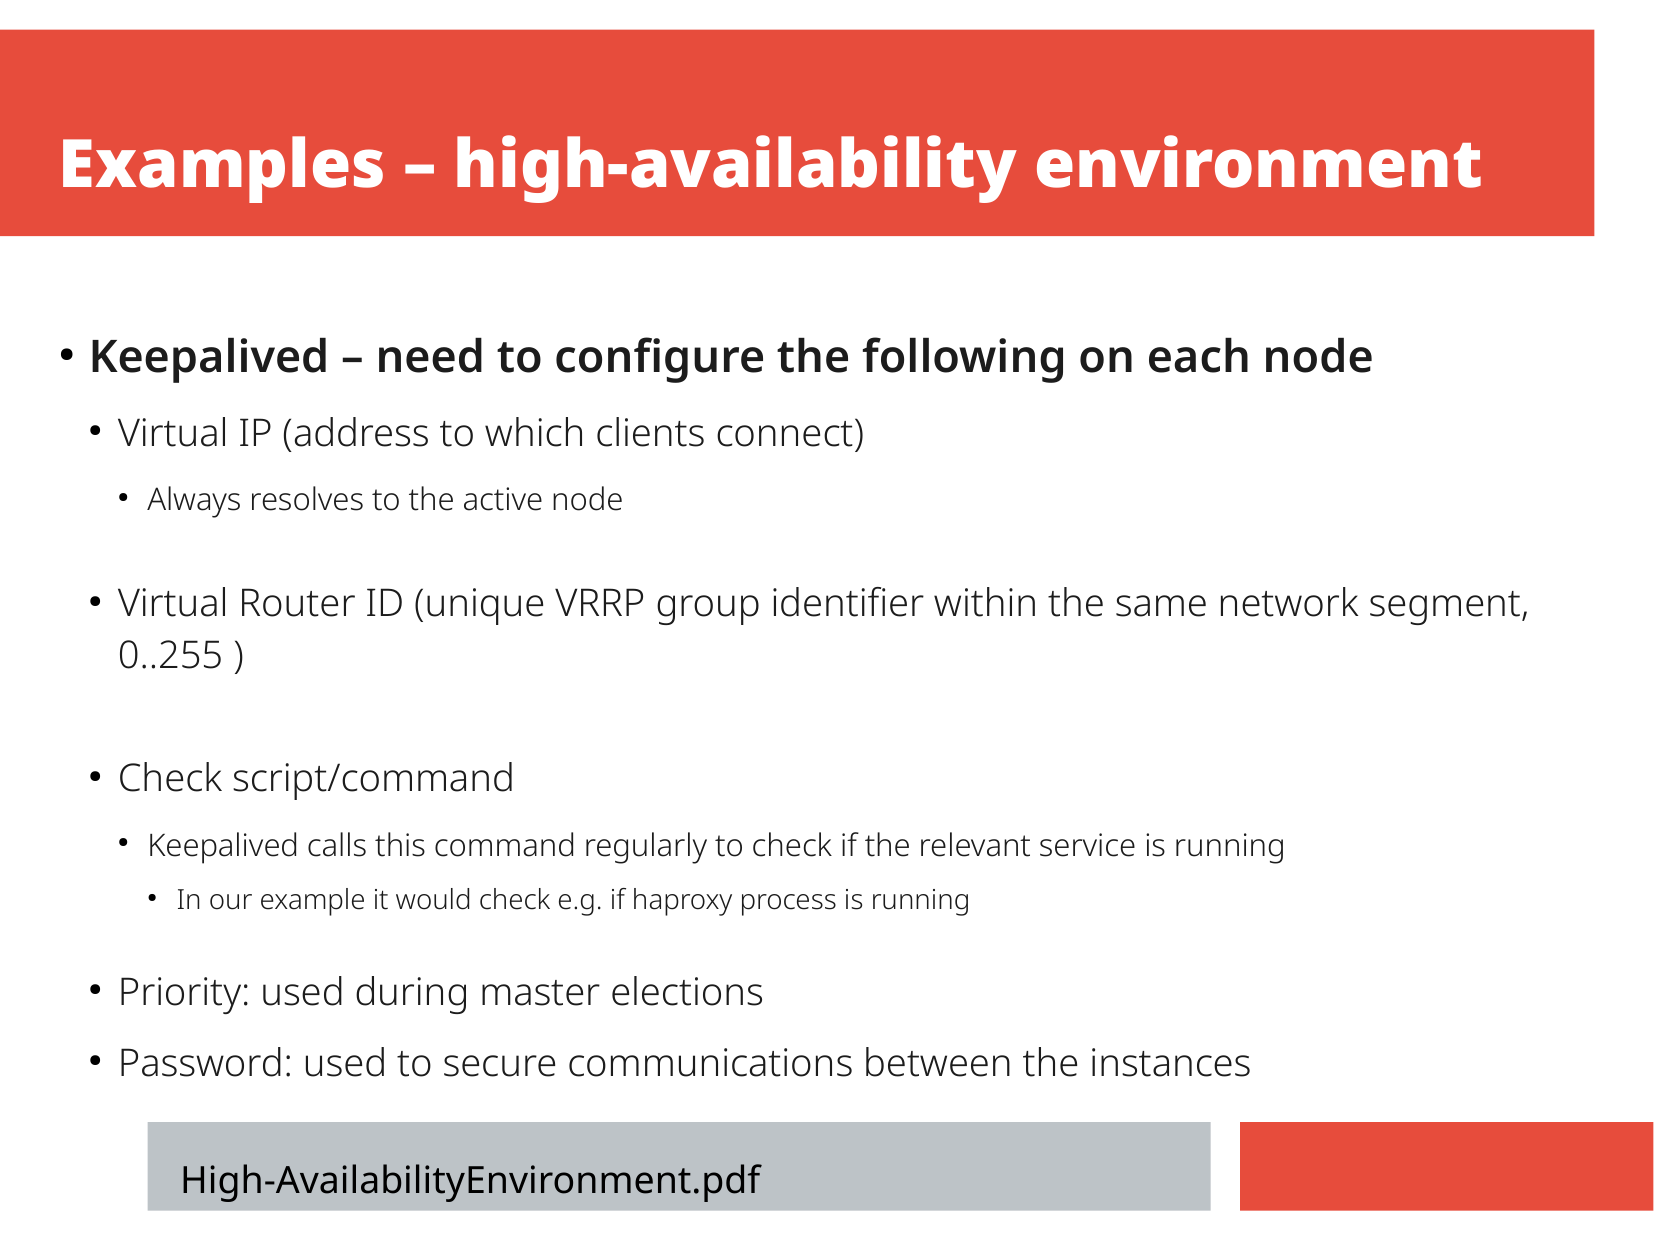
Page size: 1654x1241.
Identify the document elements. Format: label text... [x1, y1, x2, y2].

title Examples – high-availability environment [59, 59, 1595, 207]
text_box High-AvailabilityEnvironment.pdf [165, 1145, 718, 1208]
list Keepalived – need to configure the following on each node Virtual IP (address to which clients connect) Always resolves to the active node Virtual Router ID (unique VRRP group identifier within the same network segment, 0..255 ) Check script/command Keepalived calls this command regularly to check if the relevant service is running In our example it would check e.g. if haproxy process is running Priority: used during master elections Password: used to secure communications between the instances [59, 324, 1595, 1093]
